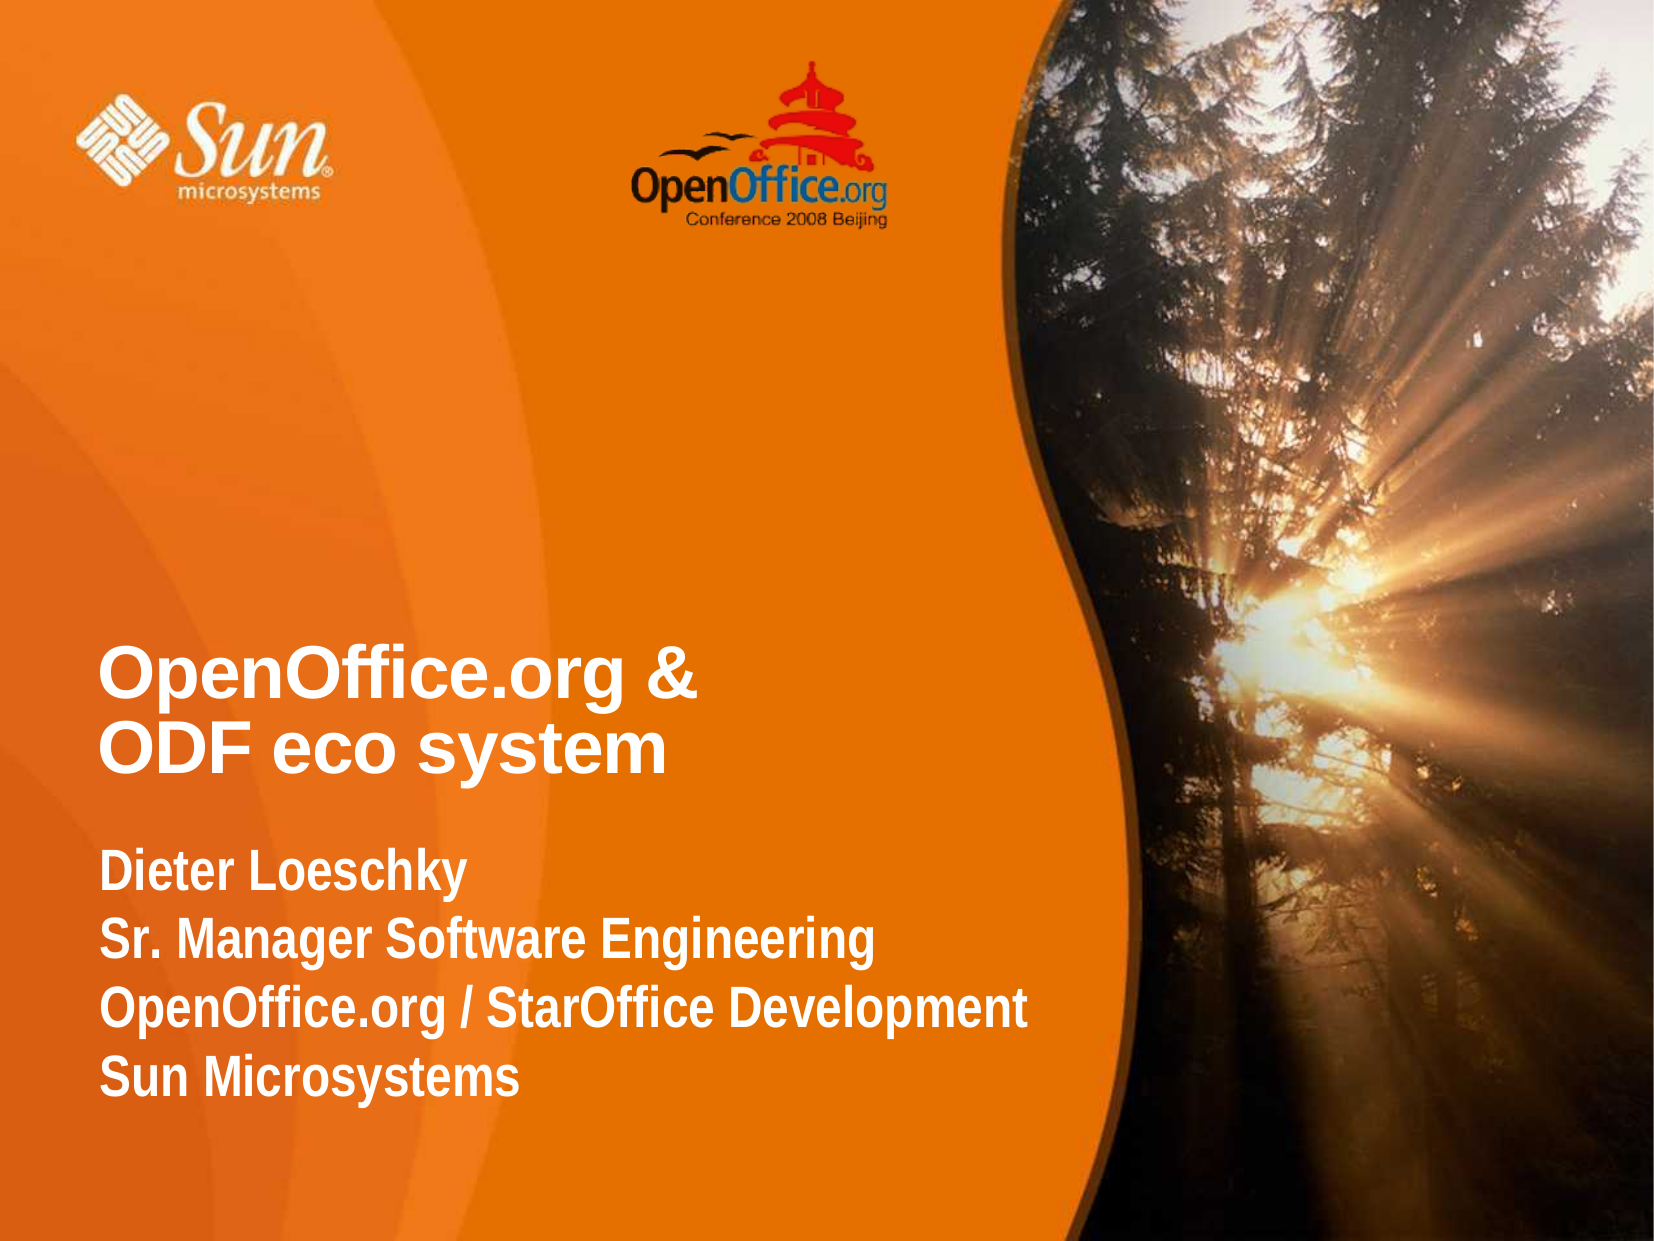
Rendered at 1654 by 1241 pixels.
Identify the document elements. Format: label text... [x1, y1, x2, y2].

picture [0, 0, 1654, 1241]
title OpenOffice.org & ODF eco system [97, 518, 1123, 790]
list Dieter Loeschky Sr. Manager Software Engineering OpenOffice.org / StarOffice Development Sun Microsystems [99, 844, 1191, 1118]
